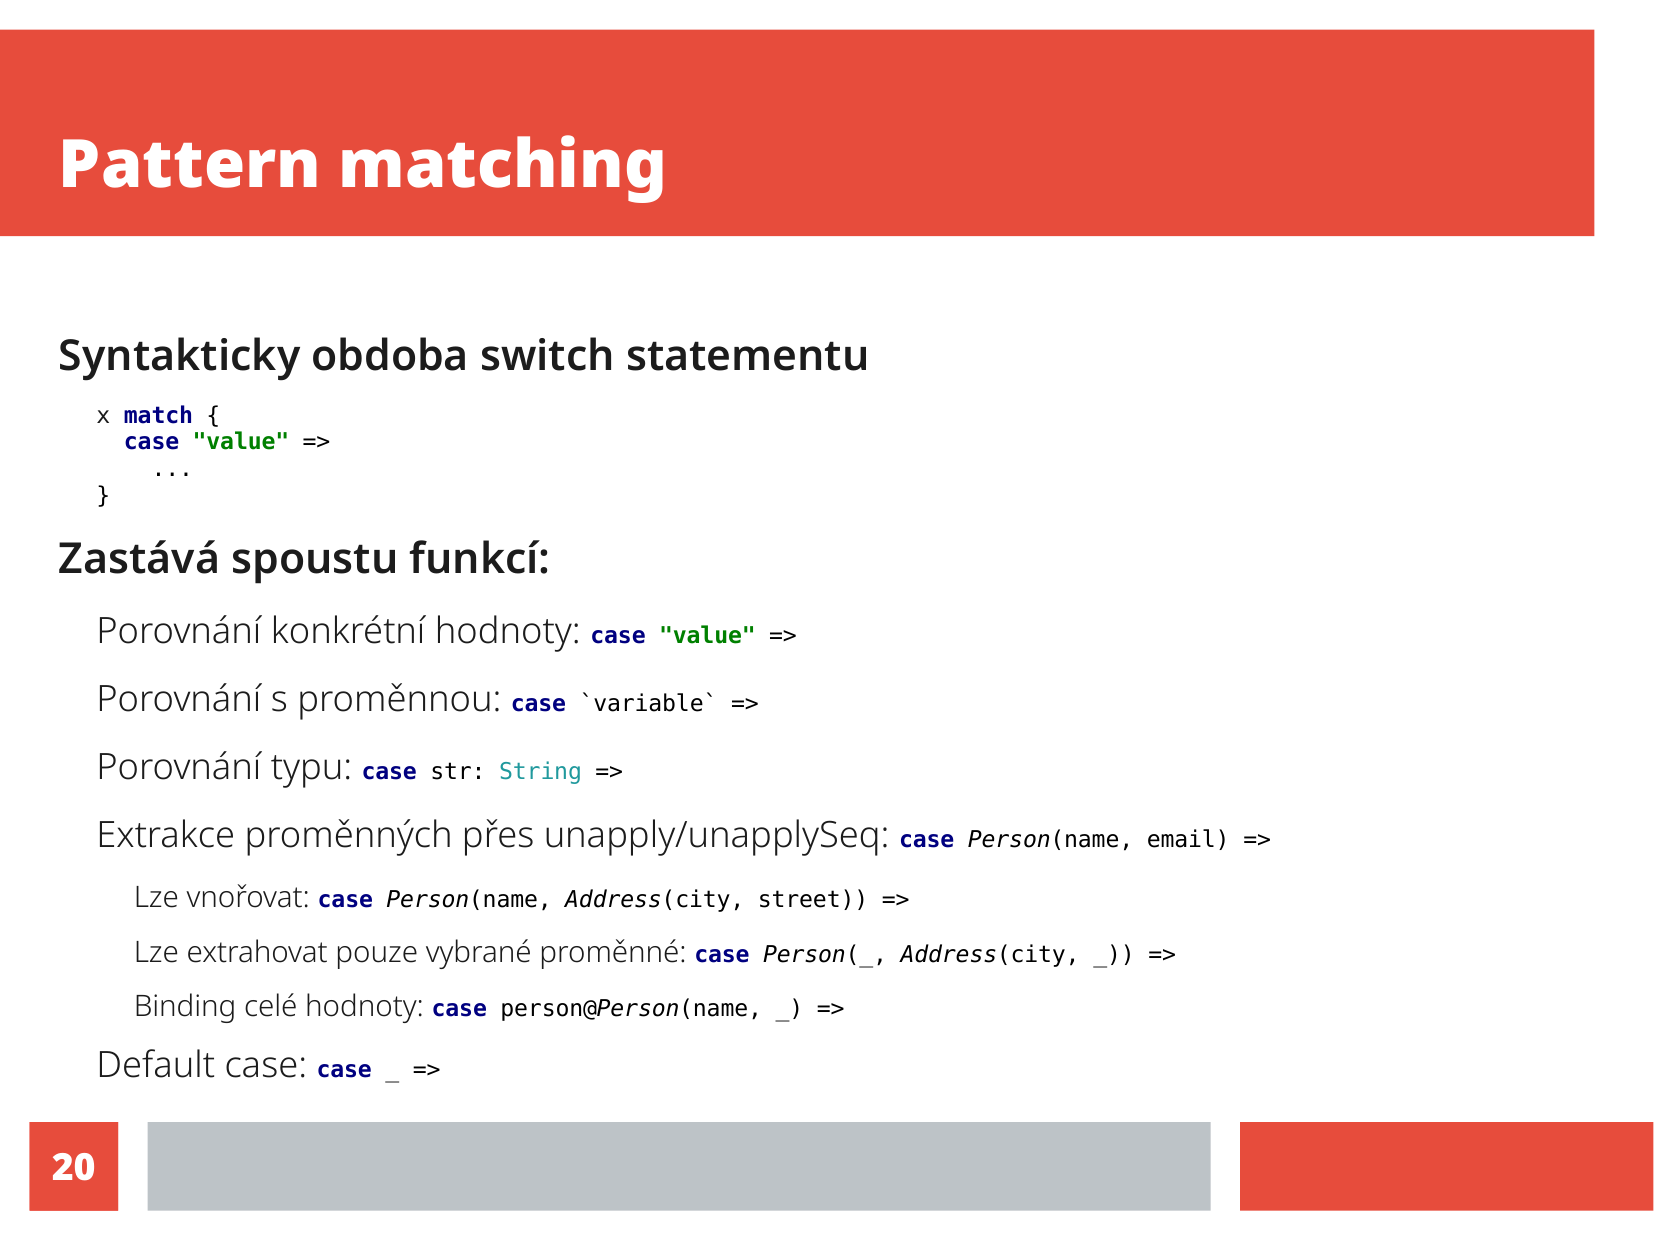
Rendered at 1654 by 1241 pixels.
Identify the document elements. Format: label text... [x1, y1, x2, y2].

title Pattern matching [59, 59, 1595, 207]
list Syntakticky obdoba switch statementu x match { case "value" => ... } Zastává spoustu funkcí: Porovnání konkrétní hodnoty: case "value" => Porovnání s proměnnou: case `variable` => Porovnání typu: case str: String => Extrakce proměnných přes unapply/unapplySeq: case Person(name, email) => Lze vnořovat: case Person(name, Address(city, street)) => Lze extrahovat pouze vybrané proměnné: case Person(_, Address(city, _)) => Binding celé hodnoty: case person@Person(name, _) => Default case: case _ => [59, 324, 1565, 1093]
